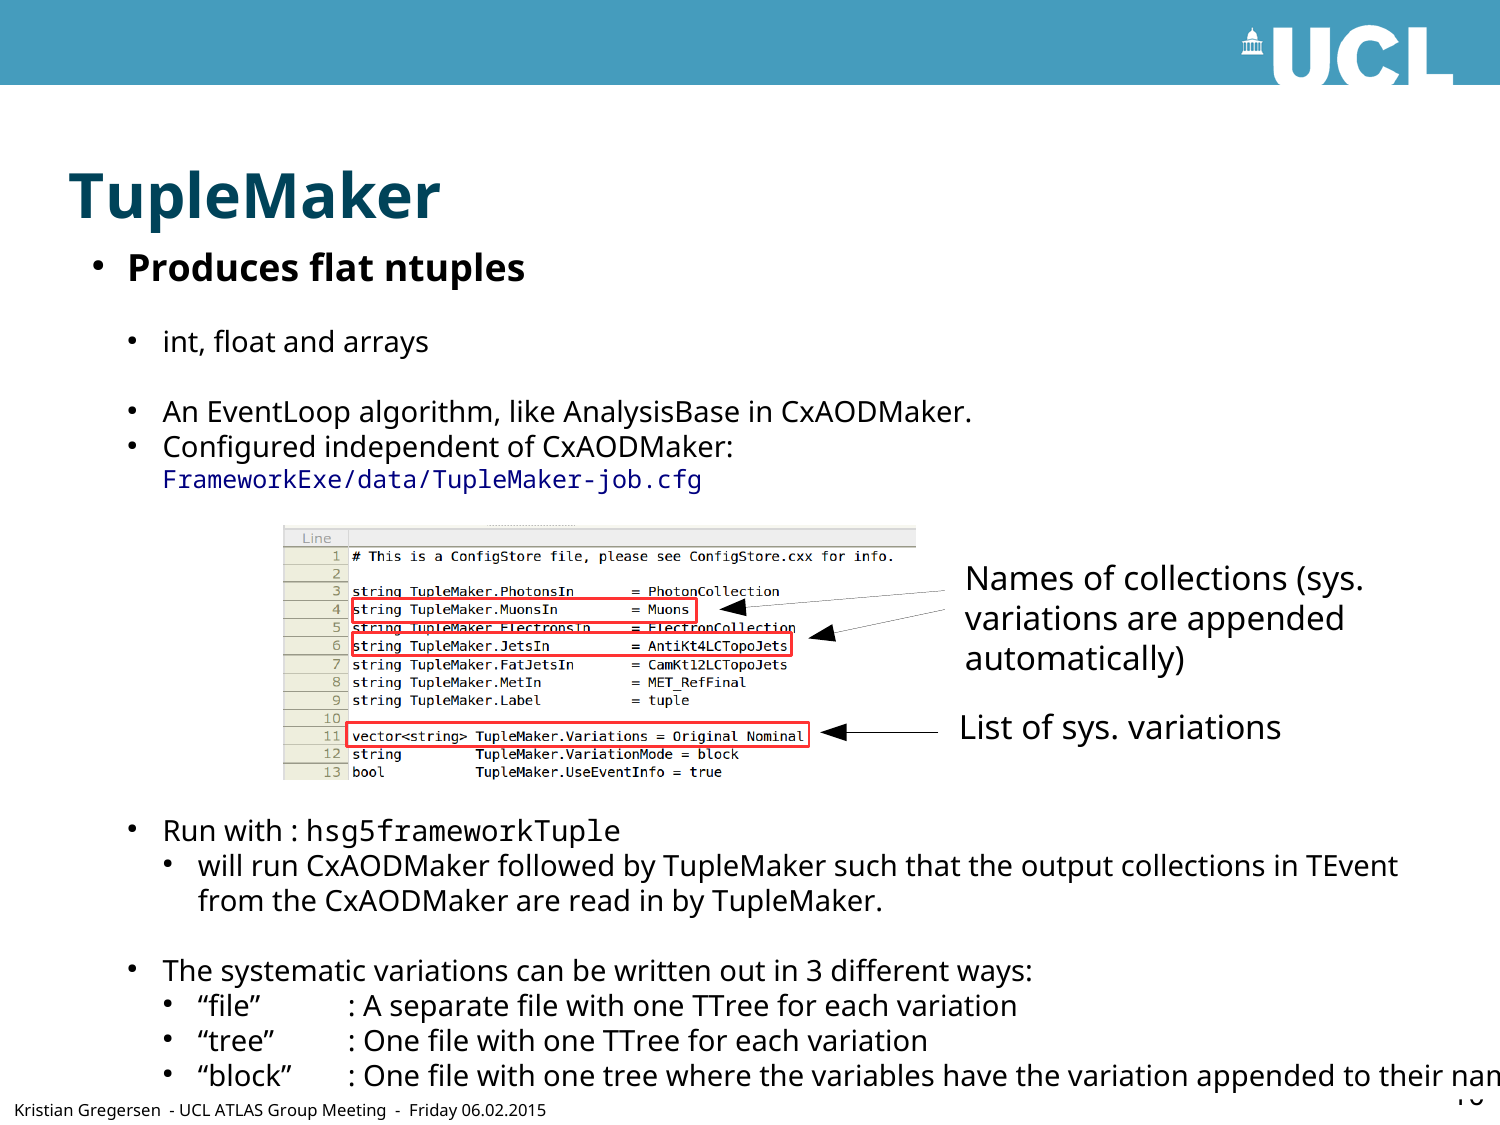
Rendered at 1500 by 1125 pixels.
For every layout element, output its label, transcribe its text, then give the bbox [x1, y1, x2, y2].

picture [0, 0, 1500, 85]
text_box List of sys. variations [944, 698, 1382, 754]
text_box Produces flat ntuples int, float and arrays An EventLoop algorithm, like AnalysisBase in CxAODMaker. Configured independent of CxAODMaker: FrameworkExe/data/TupleMaker-job.cfg Run with : hsg5frameworkTuple will run CxAODMaker followed by TupleMaker such that the output collections in TEvent from the CxAODMaker are read in by TupleMaker. The systematic variations can be written out in 3 different ways: “file” : A separate file with one TTree for each variation “tree” : One file with one TTree for each variation “block” : One file with one tree where the variables have the variation appended to their name [76, 236, 1419, 1096]
picture [277, 525, 916, 780]
title TupleMaker [54, 148, 1447, 378]
text_box Names of collections (sys. variations are appended automatically) [950, 549, 1500, 645]
